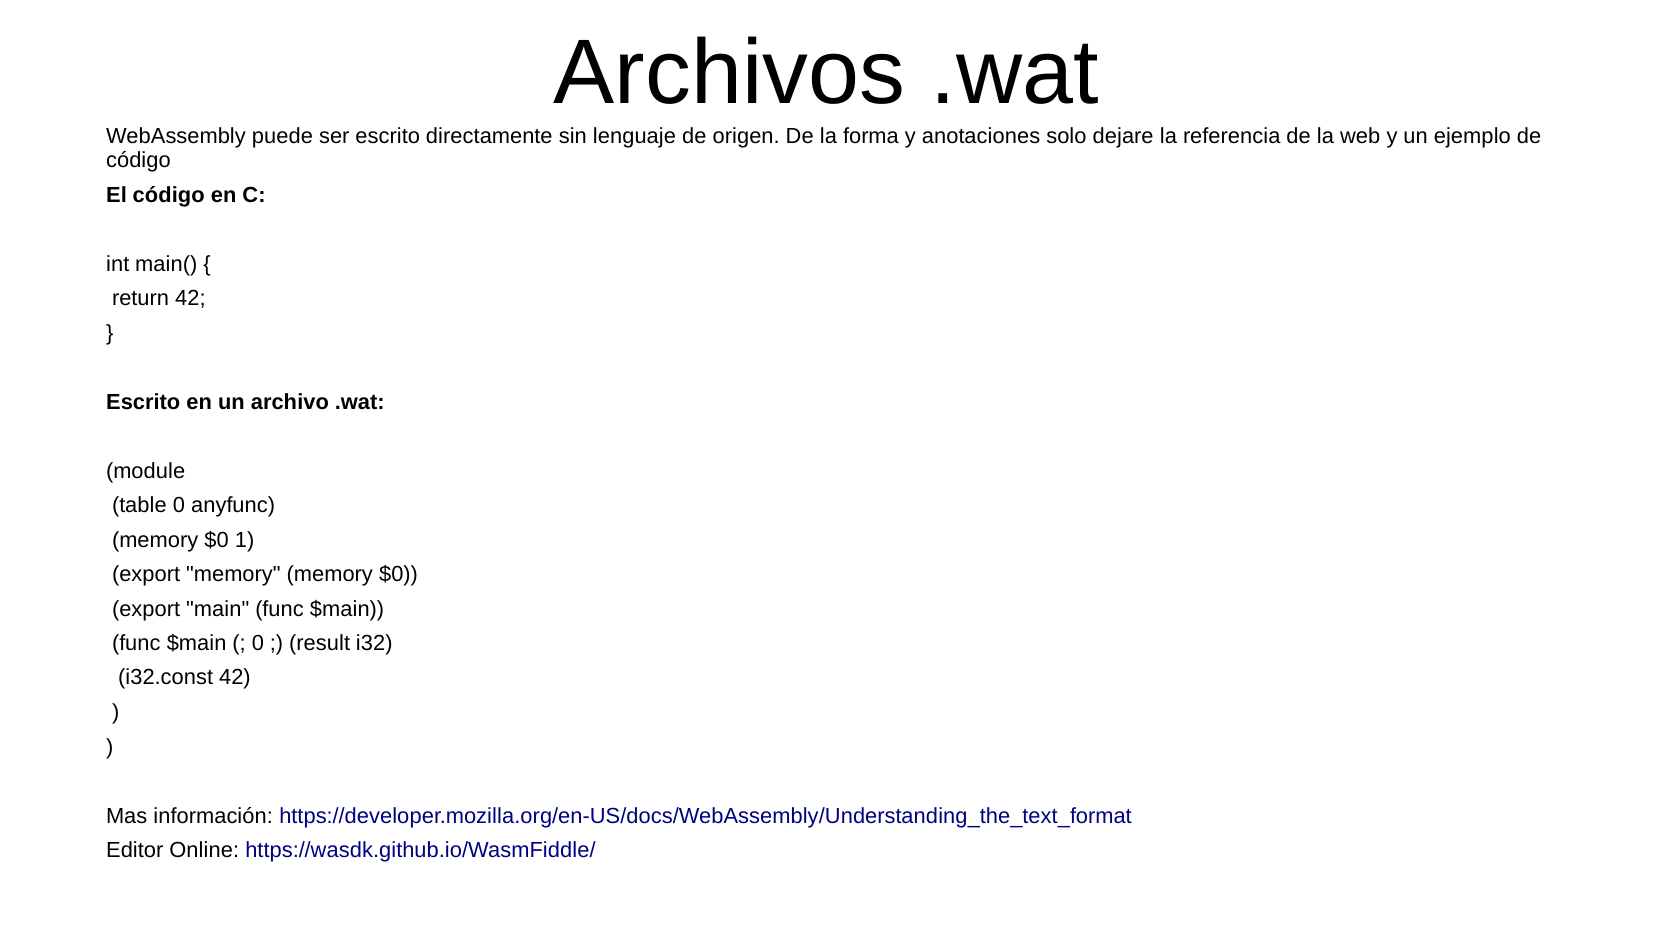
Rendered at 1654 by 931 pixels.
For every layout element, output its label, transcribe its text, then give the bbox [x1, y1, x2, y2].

list WebAssembly puede ser escrito directamente sin lenguaje de origen. De la forma y anotaciones solo dejare la referencia de la web y un ejemplo de código El código en C: int main() { return 42; } Escrito en un archivo .wat: (module (table 0 anyfunc) (memory $0 1) (export "memory" (memory $0)) (export "main" (func $main)) (func $main (; 0 ;) (result i32) (i32.const 42) ) ) Mas información: https://developer.mozilla.org/en-US/docs/WebAssembly/Understanding_the_text_format Editor Online: https://wasdk.github.io/WasmFiddle/ [82, 123, 1571, 863]
title Archivos .wat [82, 20, 1571, 123]
